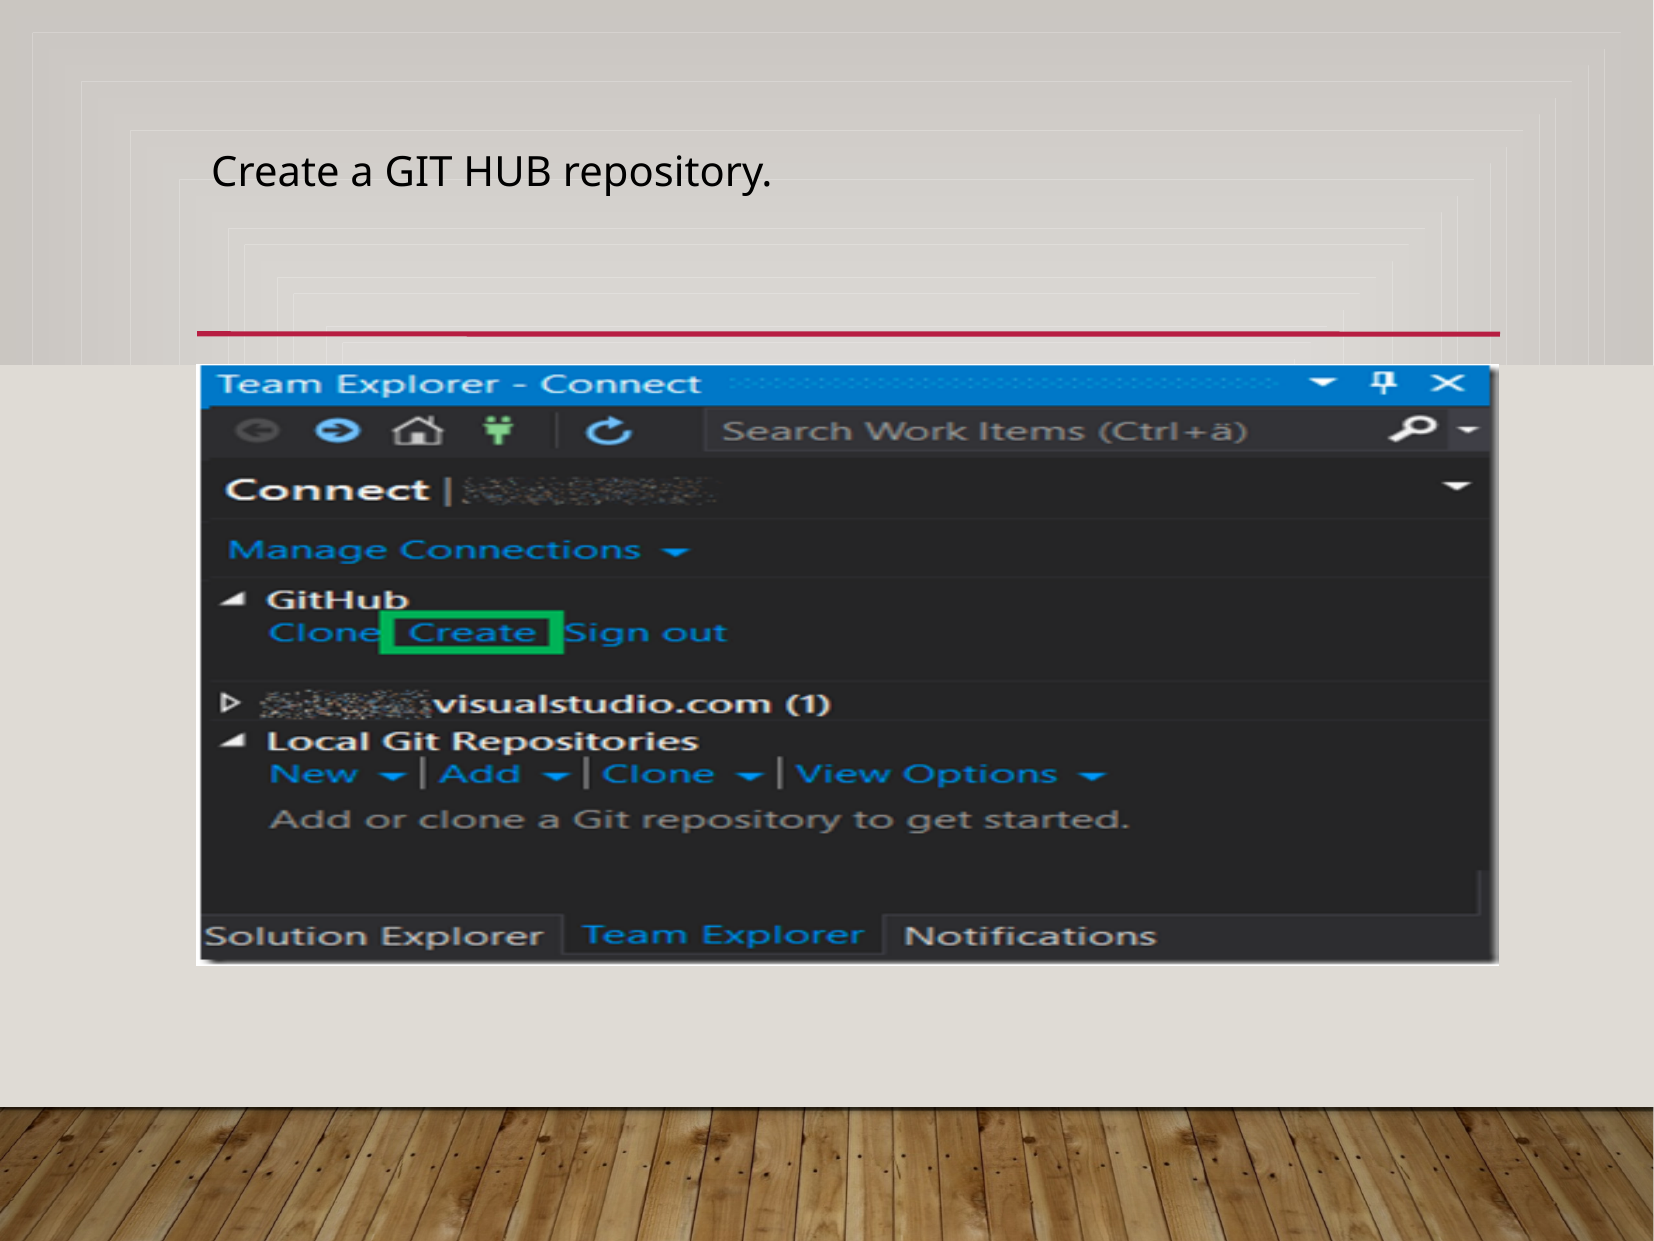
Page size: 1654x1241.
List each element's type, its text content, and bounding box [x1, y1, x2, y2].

picture [196, 364, 1499, 966]
title Create a GIT HUB repository. [196, 145, 1499, 335]
picture [0, 1107, 1654, 1241]
